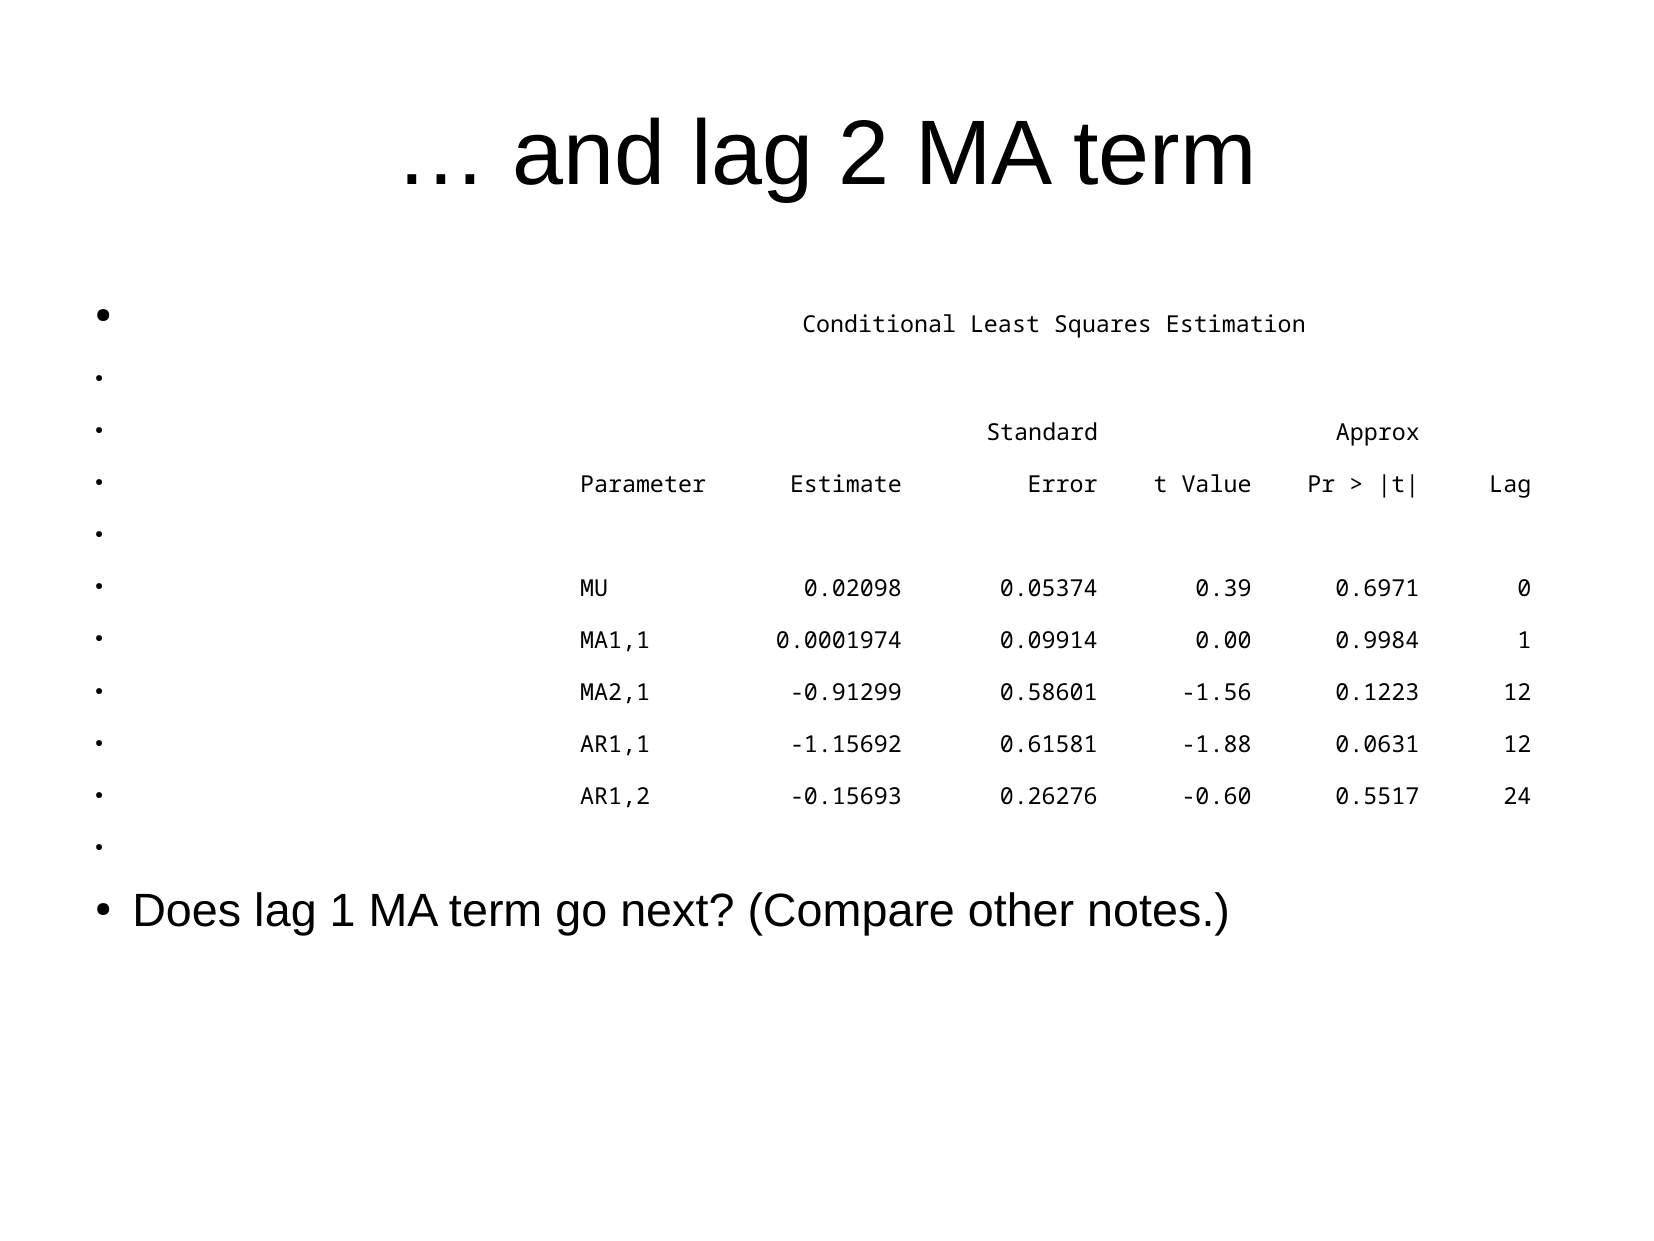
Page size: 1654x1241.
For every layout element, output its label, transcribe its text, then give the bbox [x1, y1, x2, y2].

list Conditional Least Squares Estimation Standard Approx Parameter Estimate Error t Value Pr > |t| Lag MU 0.02098 0.05374 0.39 0.6971 0 MA1,1 0.0001974 0.09914 0.00 0.9984 1 MA2,1 -0.91299 0.58601 -1.56 0.1223 12 AR1,1 -1.15692 0.61581 -1.88 0.0631 12 AR1,2 -0.15693 0.26276 -0.60 0.5517 24 Does lag 1 MA term go next? (Compare other notes.) [82, 290, 1571, 1109]
title … and lag 2 MA term [82, 56, 1571, 250]
